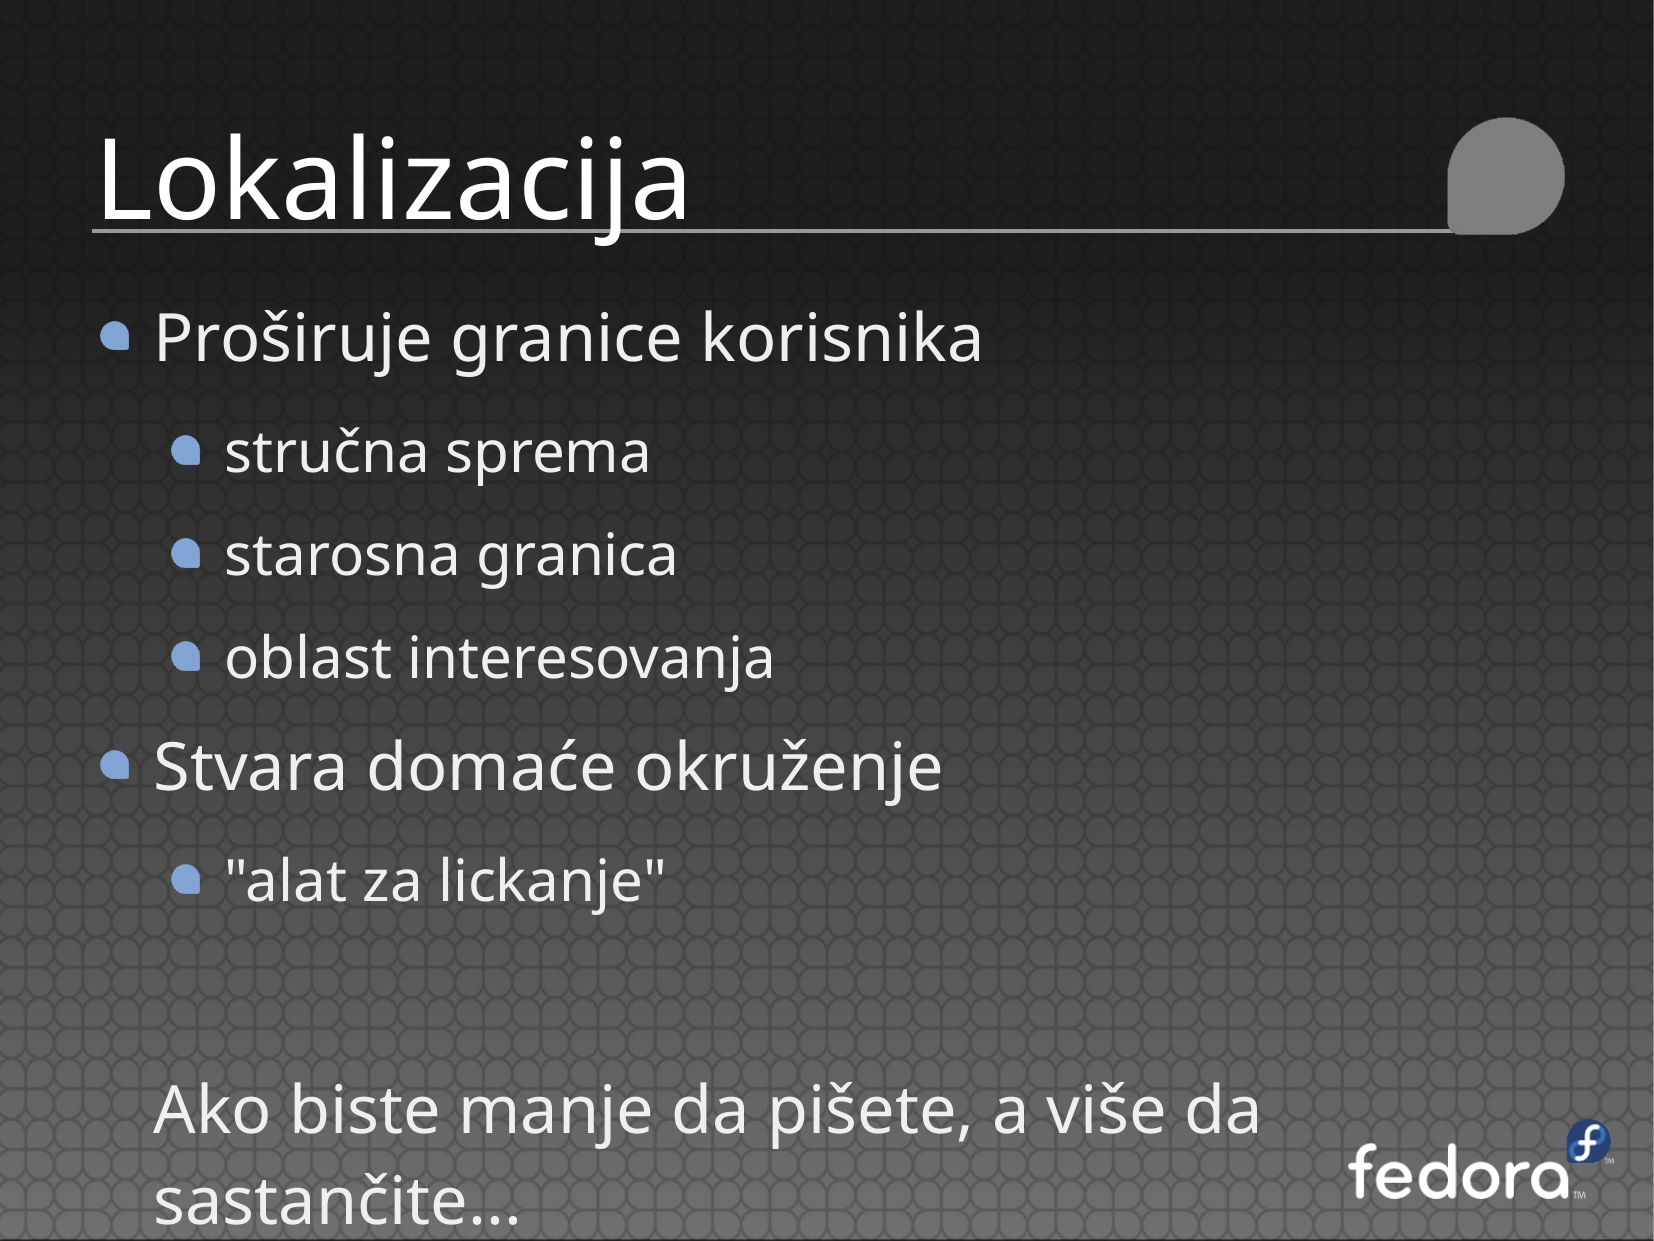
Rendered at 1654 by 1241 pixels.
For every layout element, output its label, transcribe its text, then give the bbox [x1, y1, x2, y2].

picture [0, 0, 1654, 1241]
title Lokalizacija [94, 100, 1426, 251]
list Proširuje granice korisnika stručna sprema starosna granica oblast interesovanja Stvara domaće okruženje "alat za lickanje" Ako biste manje da pišete, a više da sastančite... [82, 290, 1571, 1130]
